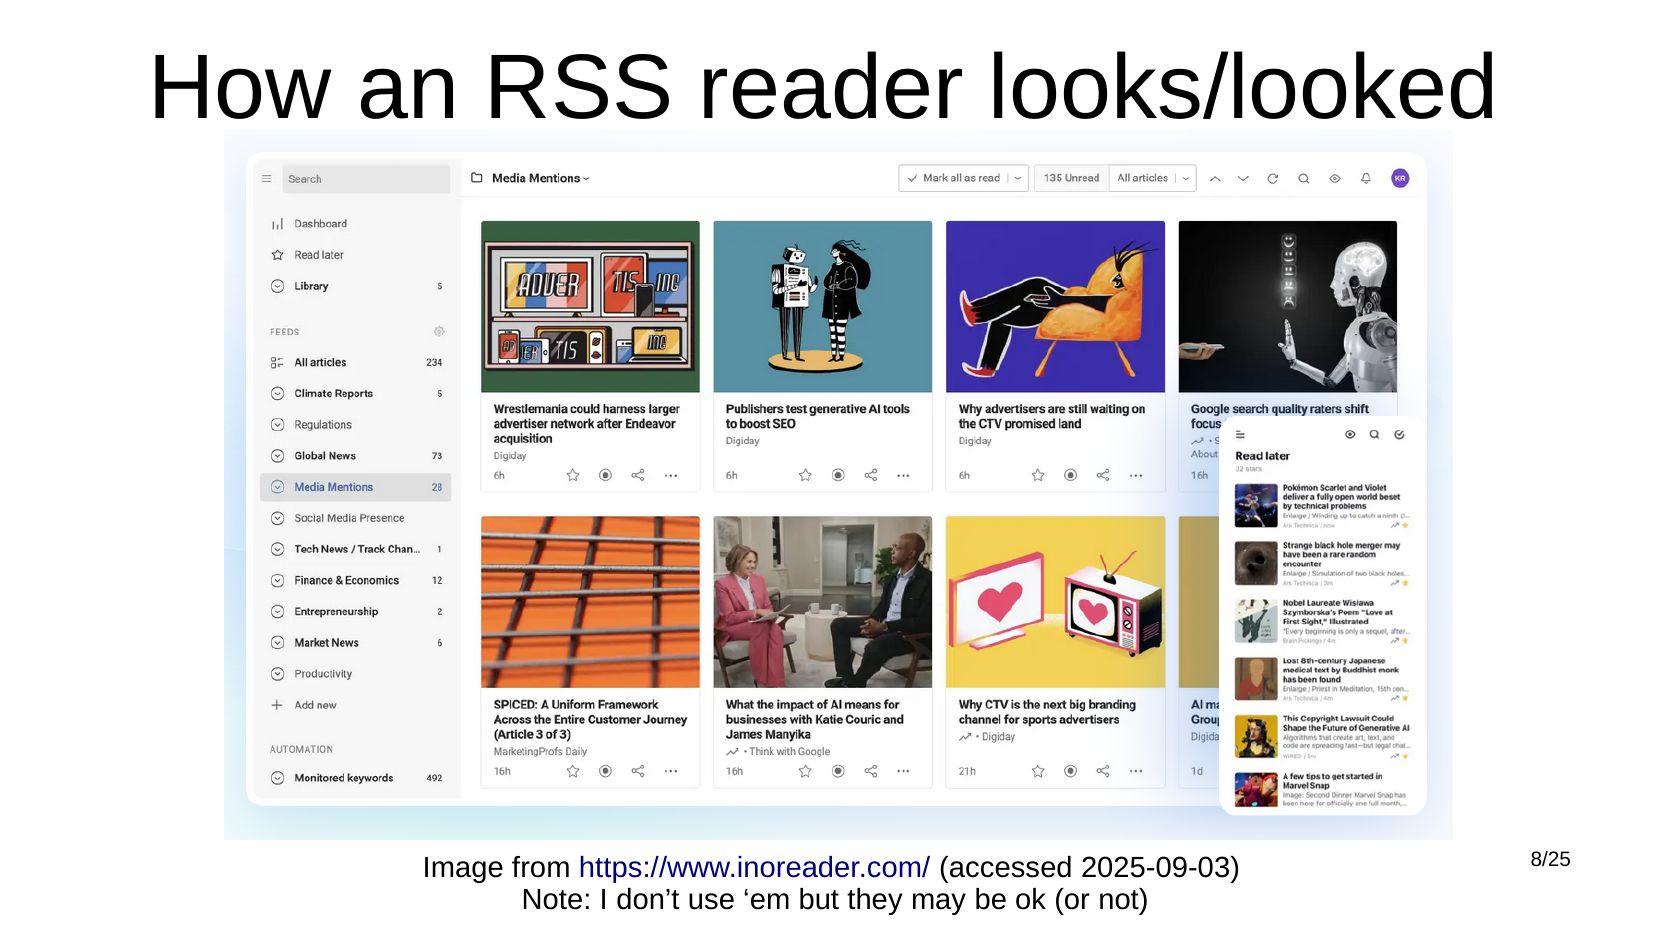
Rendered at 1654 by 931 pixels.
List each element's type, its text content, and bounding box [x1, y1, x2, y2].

text_box Image from https://www.inoreader.com/ (accessed 2025-09-03) Note: I don’t use ‘em but they may be ok (or not) [231, 843, 1440, 924]
title How an RSS reader looks/looked [80, 9, 1569, 165]
picture [224, 130, 1453, 840]
